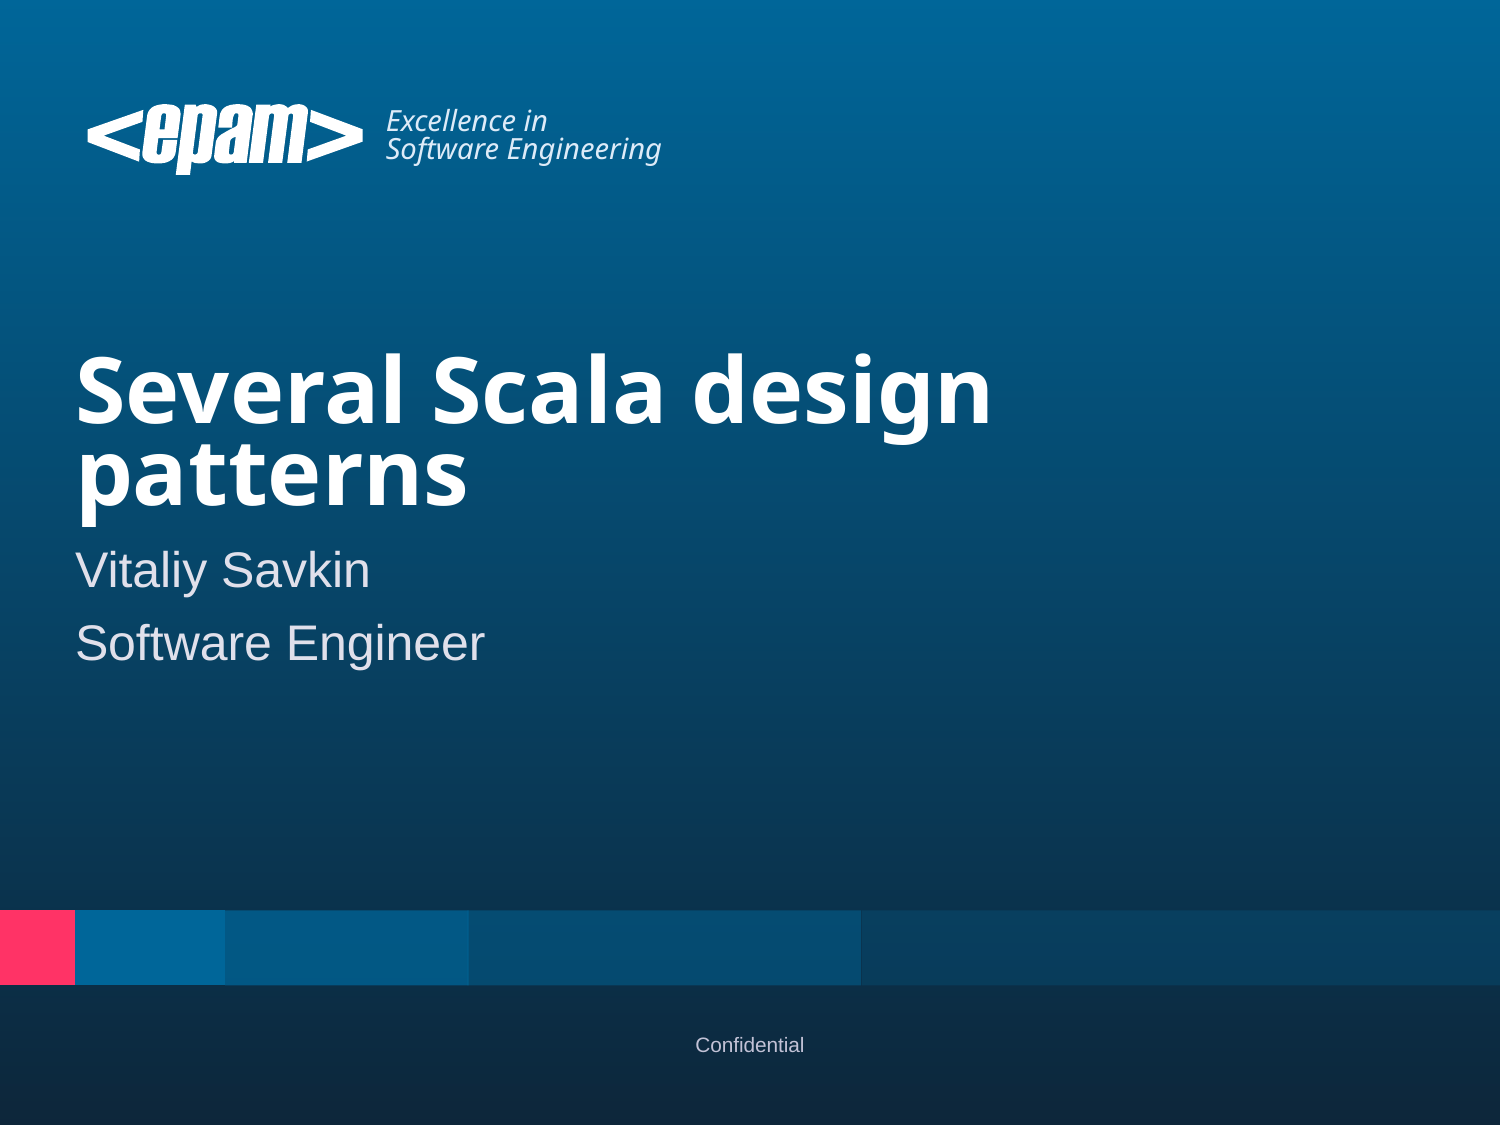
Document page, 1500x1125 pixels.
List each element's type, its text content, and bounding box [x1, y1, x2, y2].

title Several Scala design patterns [60, 299, 1276, 538]
list Vitaliy Savkin Software Engineer [60, 538, 1039, 826]
text_box Confidential [75, 1031, 1426, 1088]
